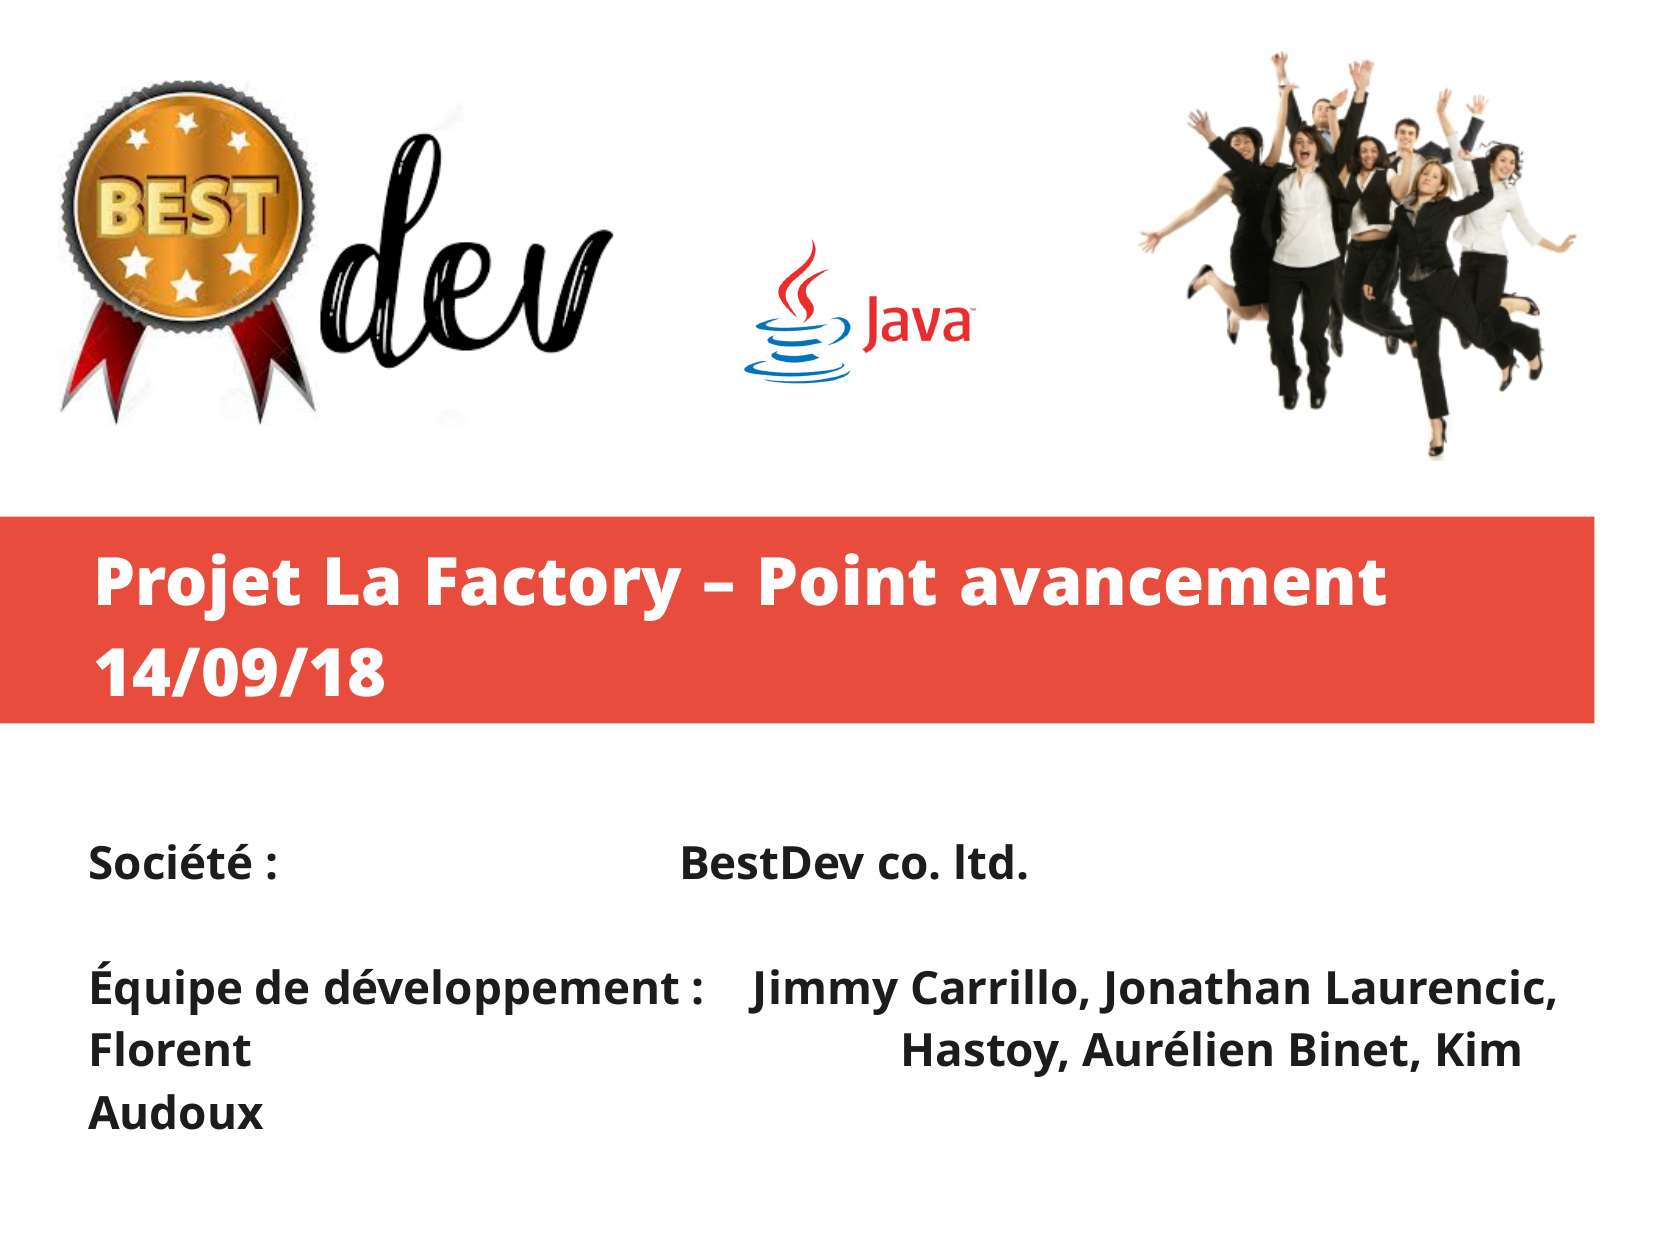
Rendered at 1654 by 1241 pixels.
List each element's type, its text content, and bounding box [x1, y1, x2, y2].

picture [47, 78, 621, 426]
picture [720, 177, 1004, 461]
picture [1133, 33, 1591, 461]
subtitle Société : BestDev co. ltd. Équipe de développement : Jimmy Carrillo, Jonathan Laurencic, Florent Hastoy, Aurélien Binet, Kim Audoux [88, 767, 1595, 1182]
title Projet La Factory – Point avancement 14/09/18 [93, 534, 1606, 683]
